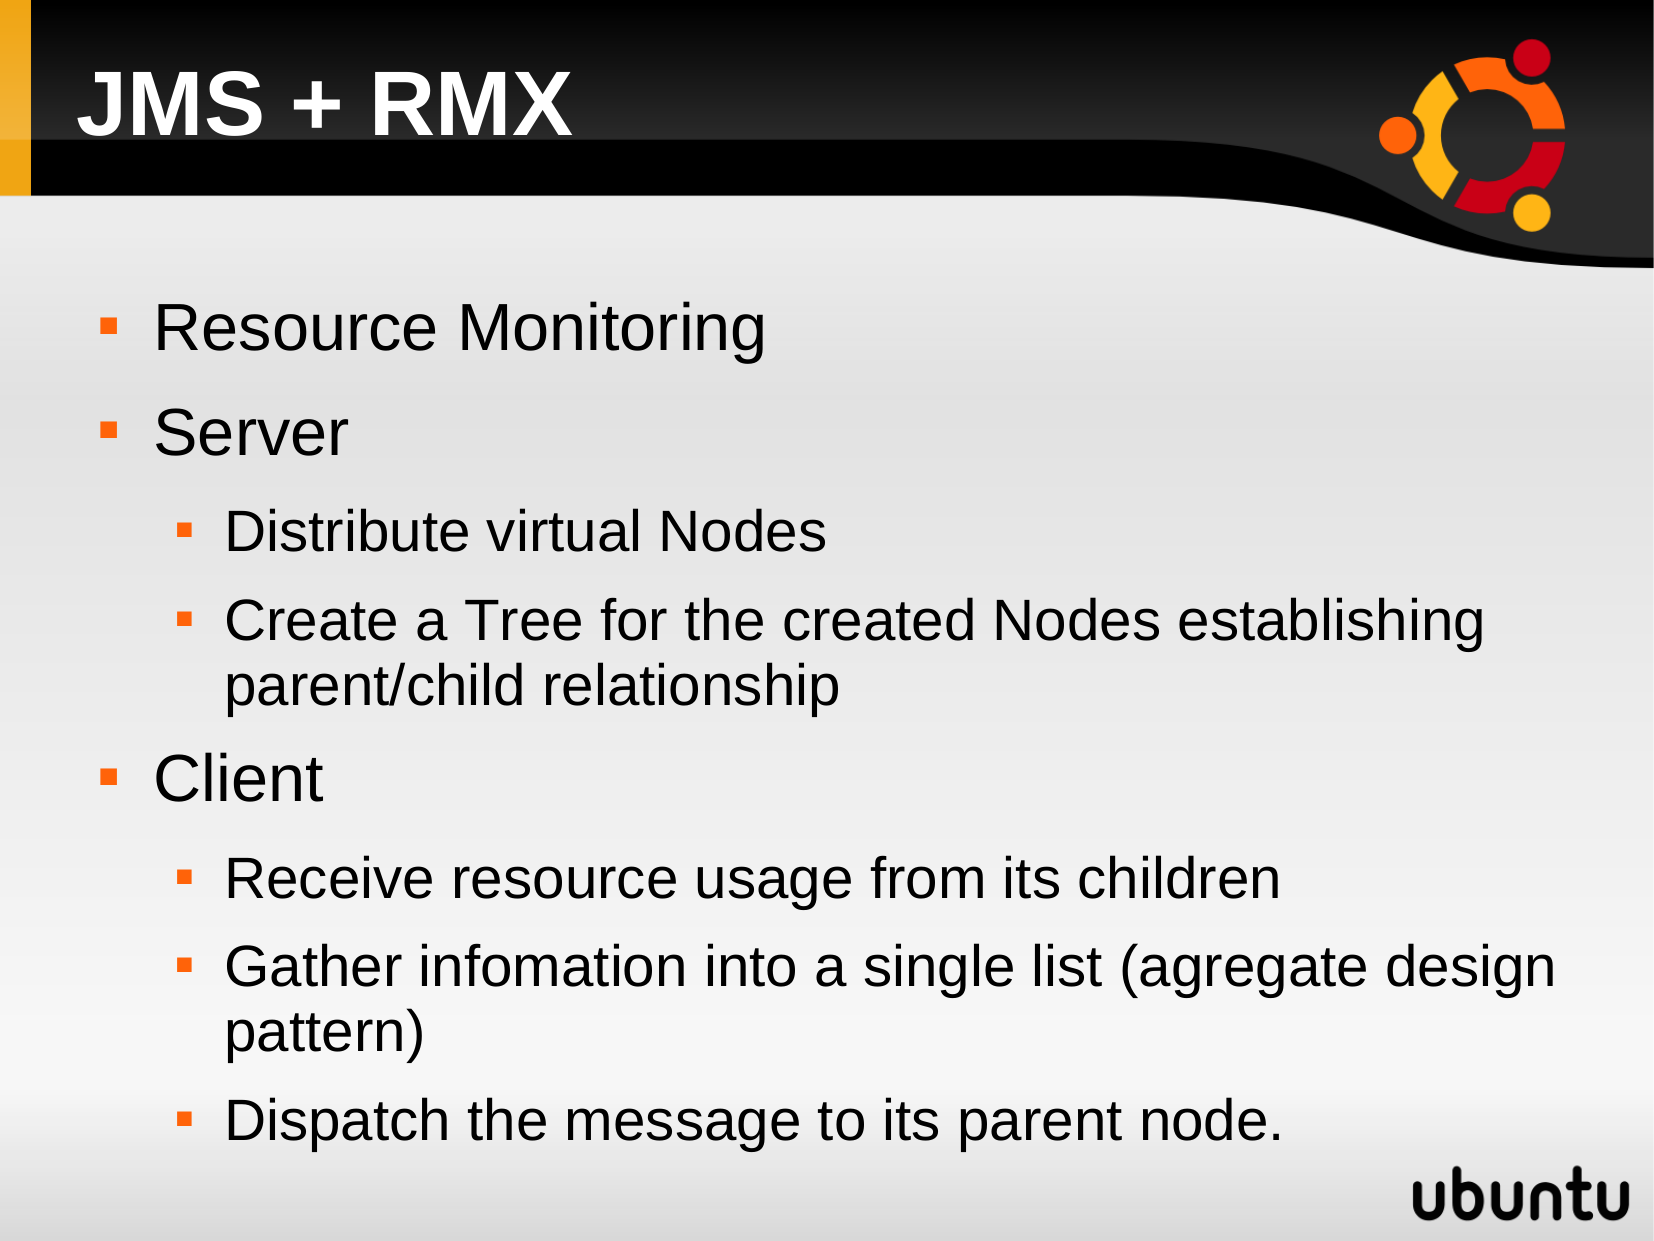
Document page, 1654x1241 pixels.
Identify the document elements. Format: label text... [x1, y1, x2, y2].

list Resource Monitoring Server Distribute virtual Nodes Create a Tree for the created Nodes establishing parent/child relationship Client Receive resource usage from its children Gather infomation into a single list (agregate design pattern) Dispatch the message to its parent node. [82, 290, 1571, 1153]
picture [0, 0, 1654, 1241]
title JMS + RMX [76, 7, 1565, 200]
